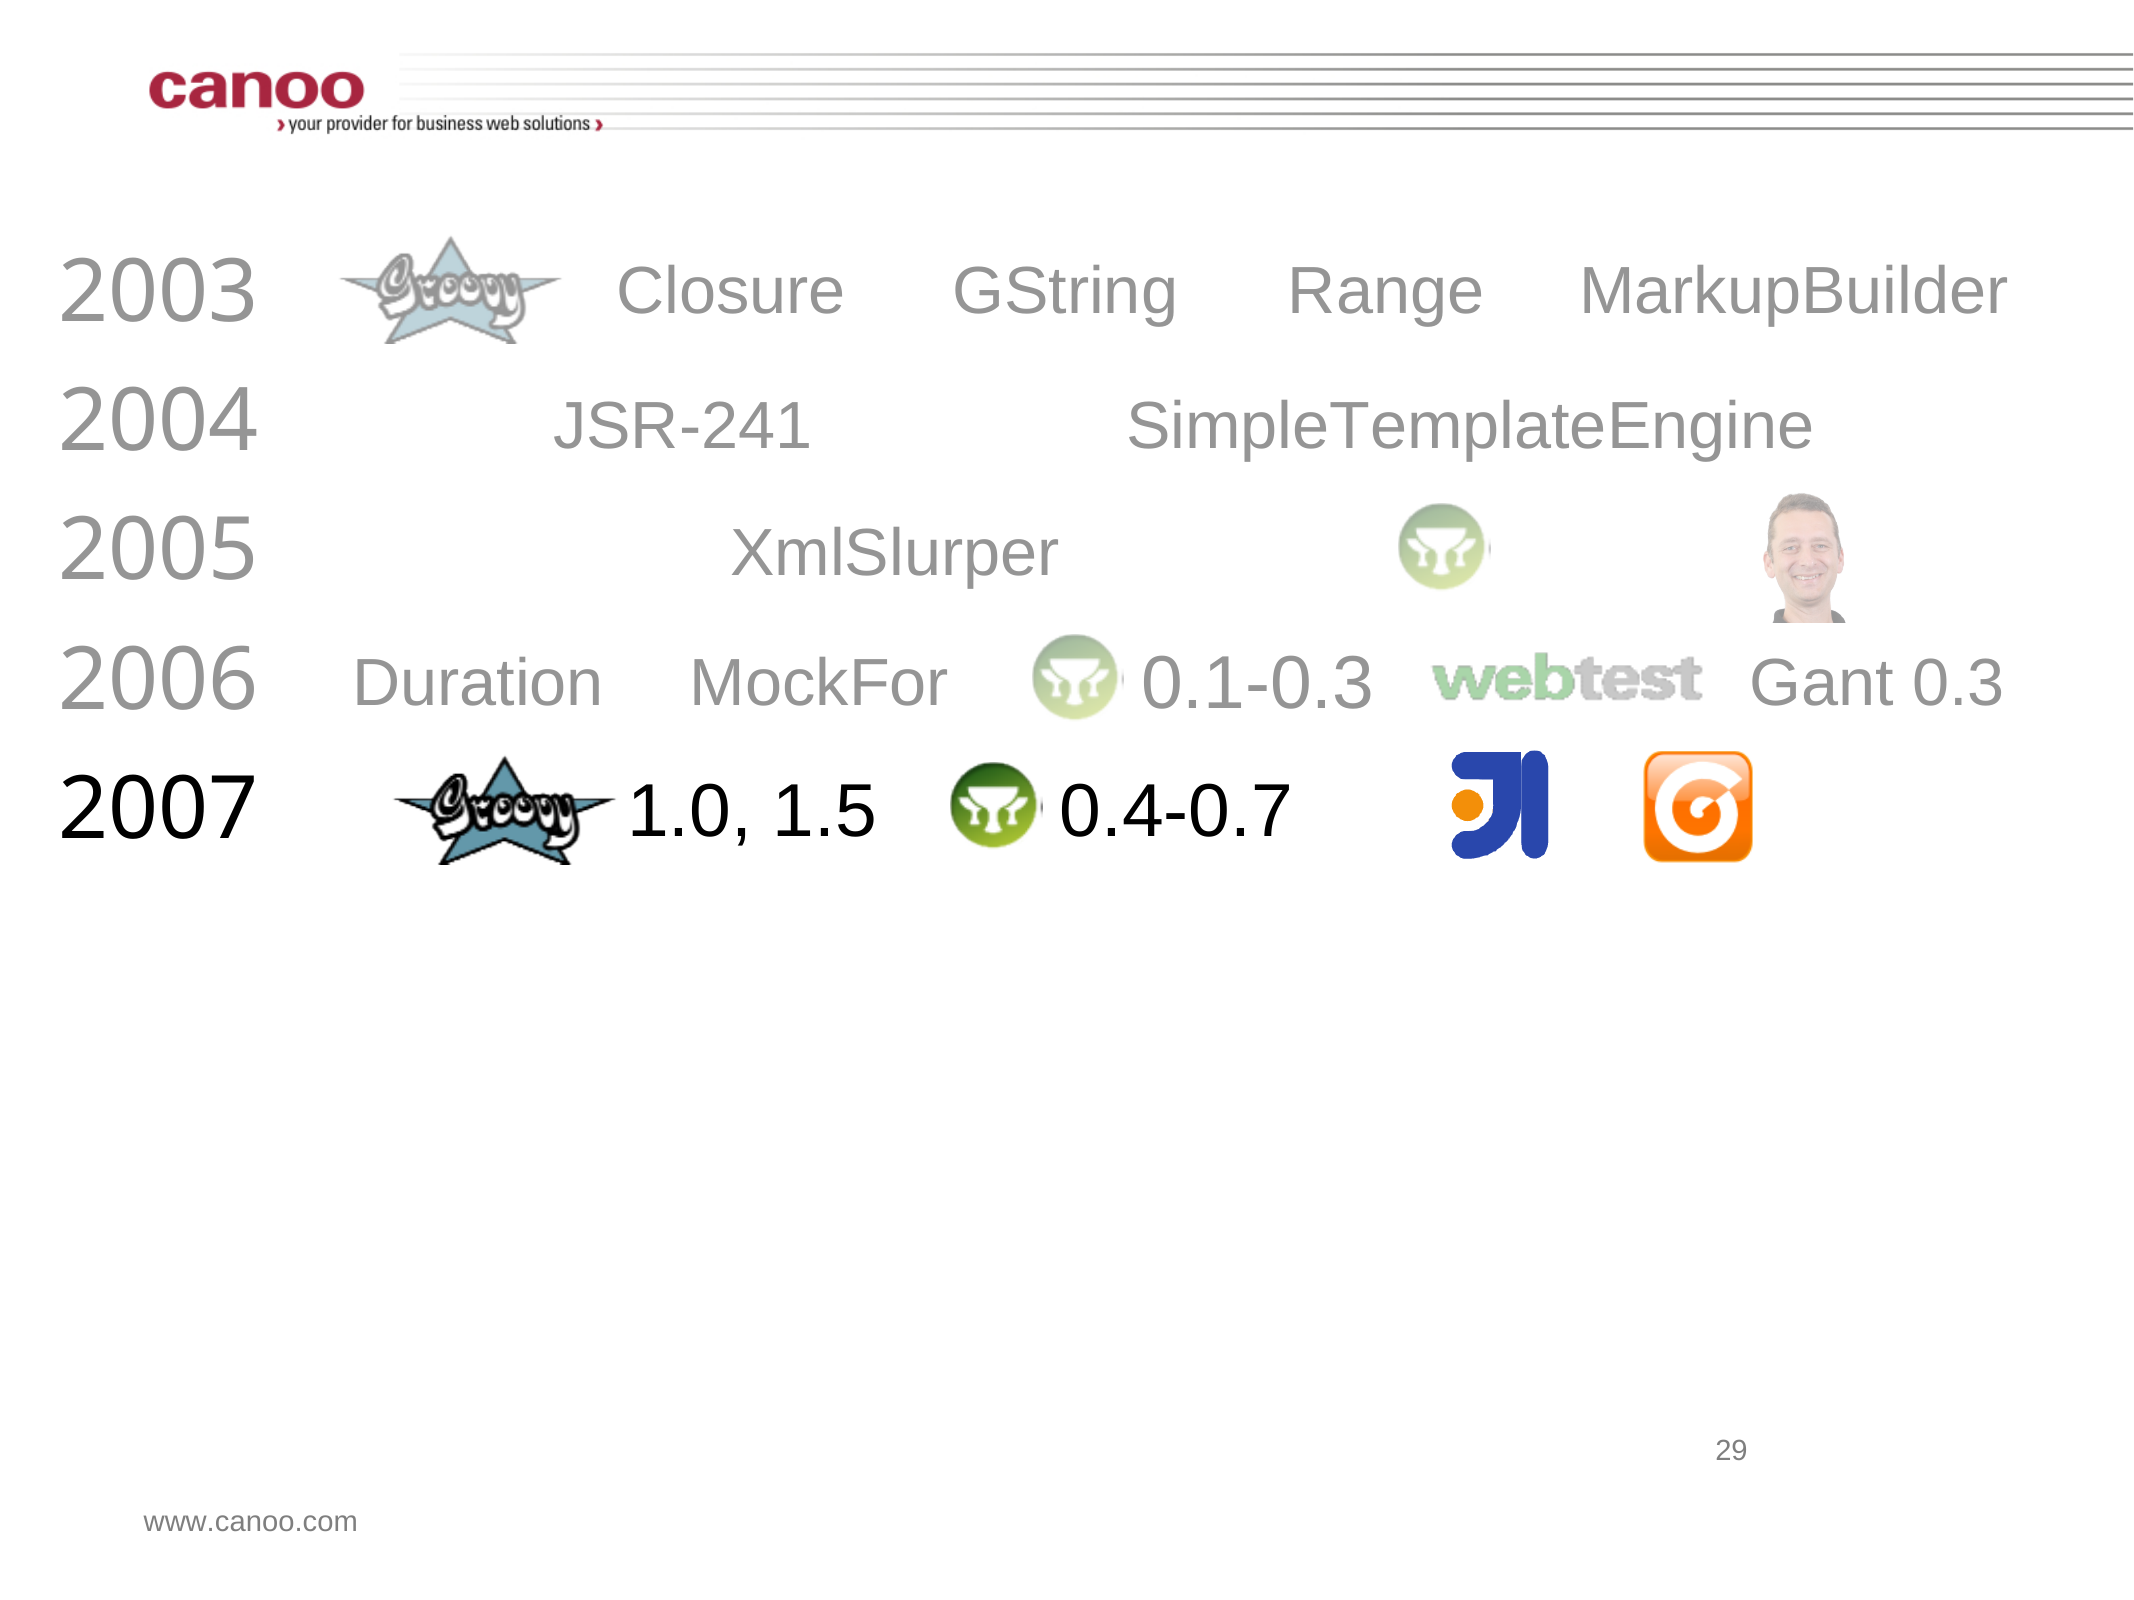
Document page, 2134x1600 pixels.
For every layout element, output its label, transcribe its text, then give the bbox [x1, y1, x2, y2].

picture [950, 762, 1043, 852]
picture [37, 225, 2101, 865]
text_box <number> [1705, 1423, 1758, 1474]
text_box 0.4-0.7 [1044, 754, 1309, 860]
text_box 2007 [43, 751, 297, 864]
text_box 1.0, 1.5 [612, 754, 892, 860]
picture [0, 21, 2134, 188]
